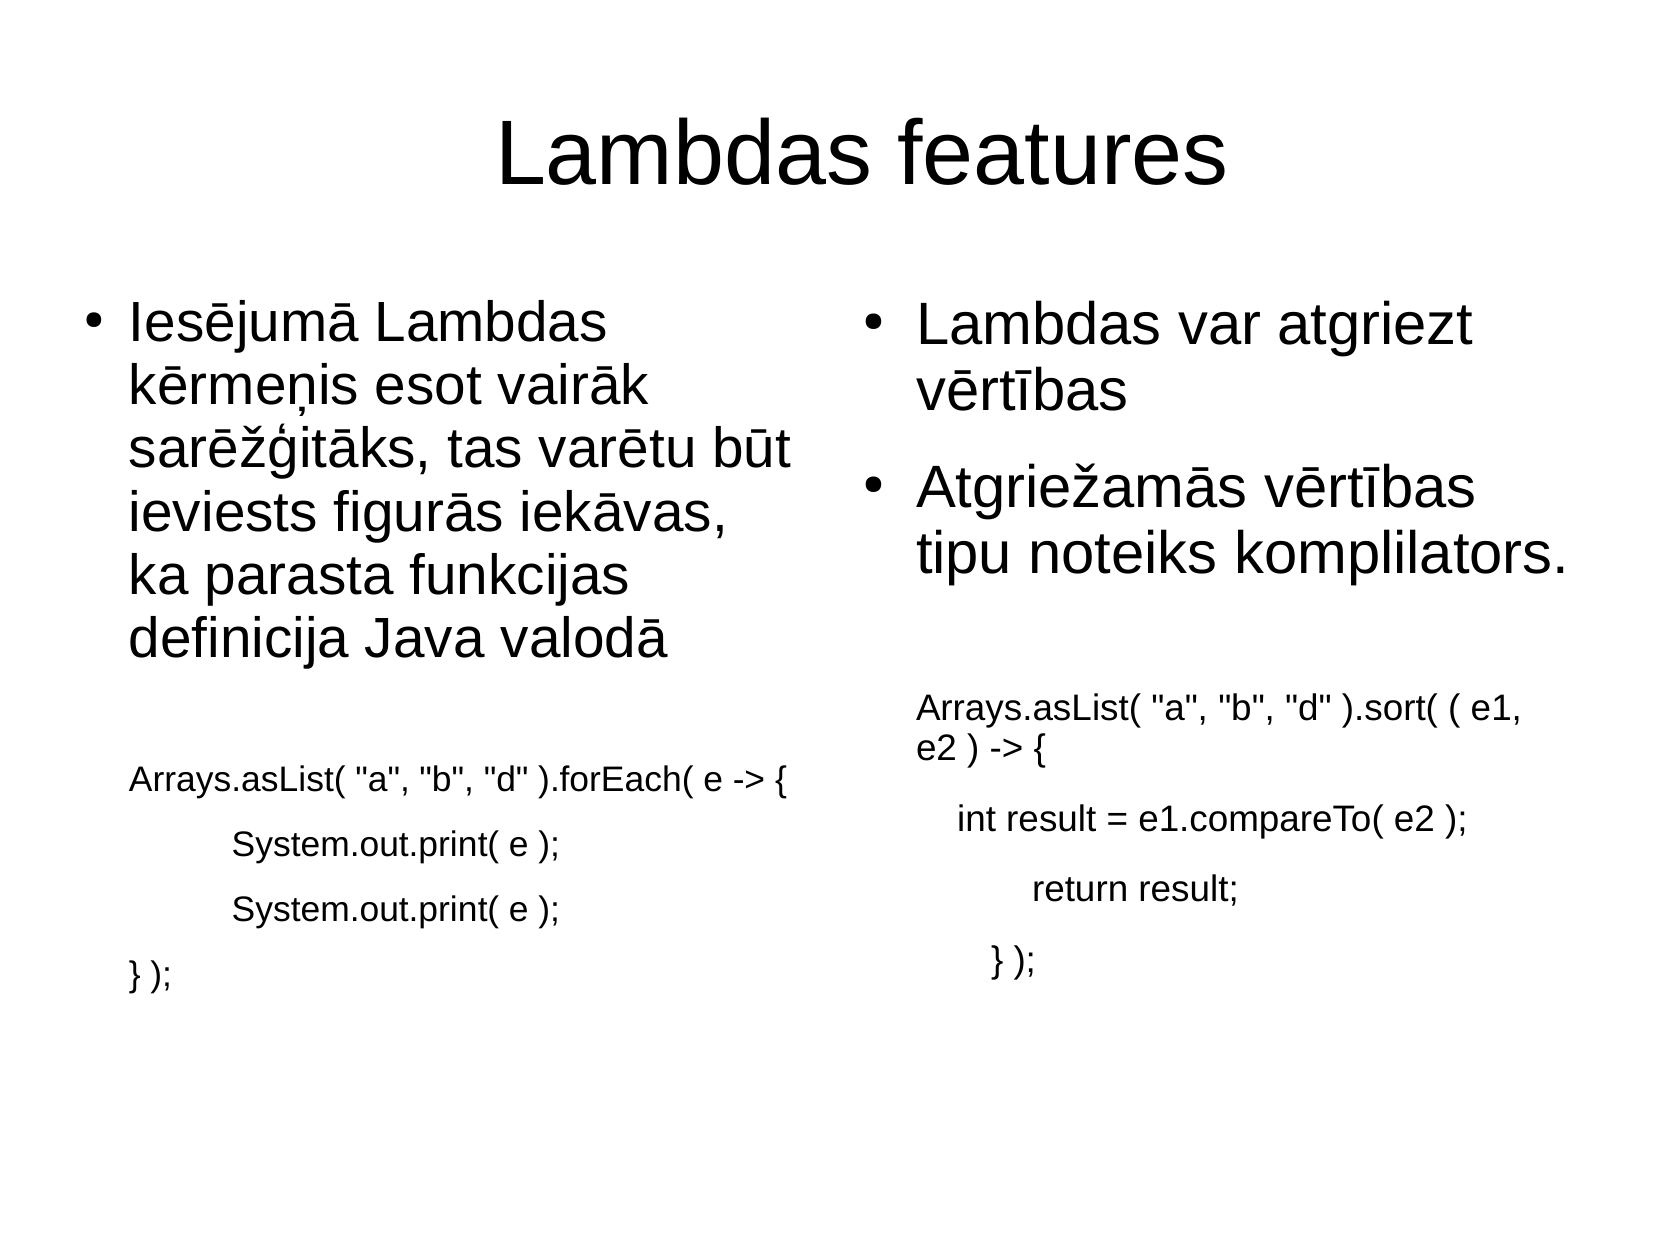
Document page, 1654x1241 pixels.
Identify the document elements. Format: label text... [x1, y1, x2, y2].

list Lambdas var atgriezt vērtības Atgriežamās vērtības tipu noteiks komplilators. Arrays.asList( "a", "b", "d" ).sort( ( e1, e2 ) -> { int result = e1.compareTo( e2 ); return result; } ); [845, 290, 1572, 1010]
list Iesējumā Lambdas kērmeņis esot vairāk sarēžģitāks, tas varētu būt ieviests figurās iekāvas, ka parasta funkcijas definicija Java valodā Arrays.asList( "a", "b", "d" ).forEach( e -> { System.out.print( e ); System.out.print( e ); } ); [68, 290, 796, 1010]
title Lambdas features [82, 49, 1571, 257]
